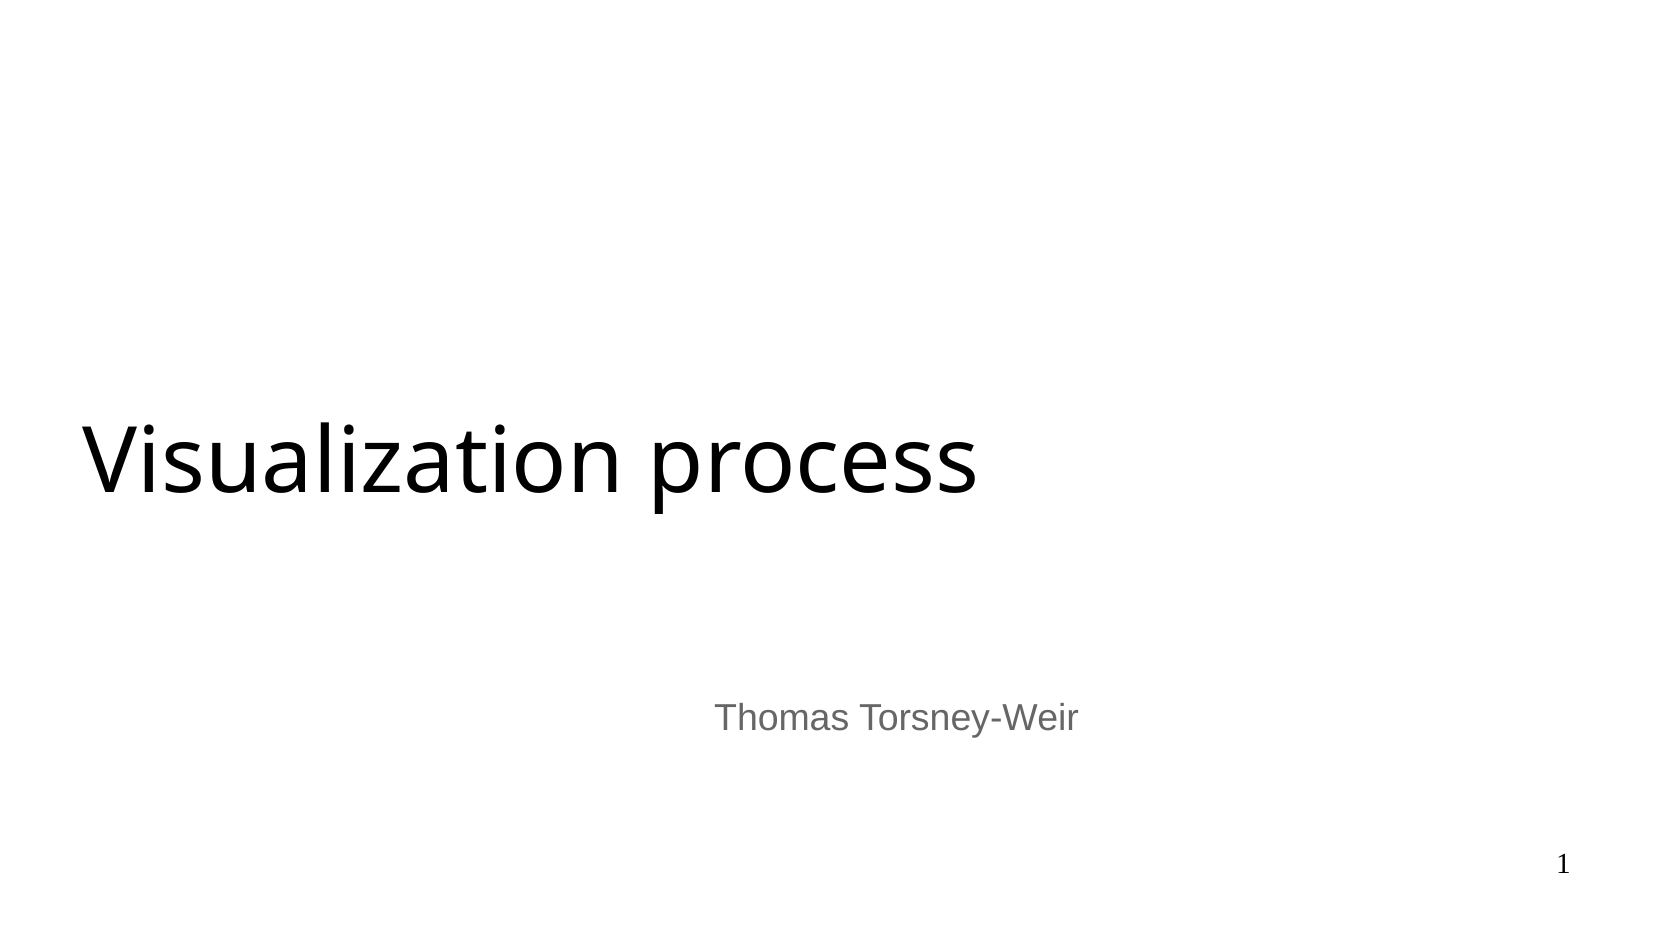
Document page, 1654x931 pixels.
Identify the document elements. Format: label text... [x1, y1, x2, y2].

text_box Thomas Torsney-Weir [699, 689, 1570, 747]
title Visualization process [82, 379, 1571, 535]
